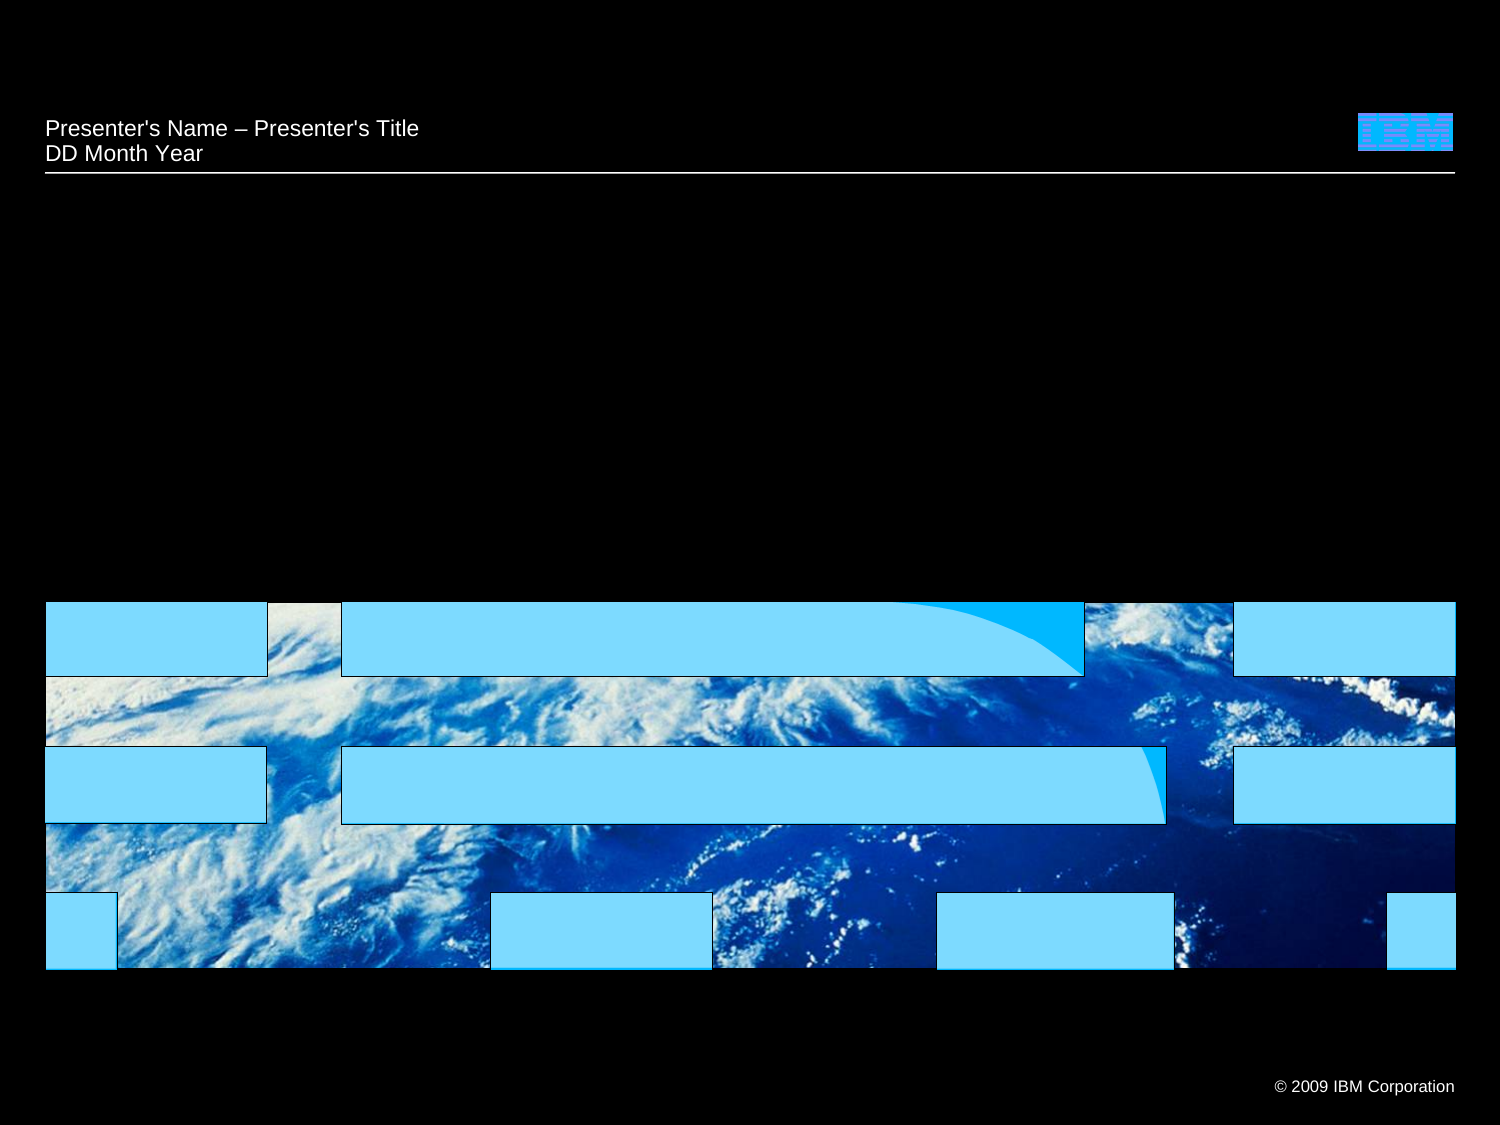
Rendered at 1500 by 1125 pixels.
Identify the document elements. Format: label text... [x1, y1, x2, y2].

picture [46, 893, 115, 968]
picture [1387, 893, 1456, 967]
text_box Presenter's Name – Presenter's Title DD Month Year [30, 86, 1306, 175]
picture [1234, 602, 1454, 676]
picture [342, 602, 1081, 676]
picture [46, 602, 267, 676]
picture [1234, 747, 1454, 824]
picture [46, 603, 1455, 968]
picture [491, 893, 712, 967]
picture [937, 893, 1174, 968]
picture [45, 747, 266, 823]
